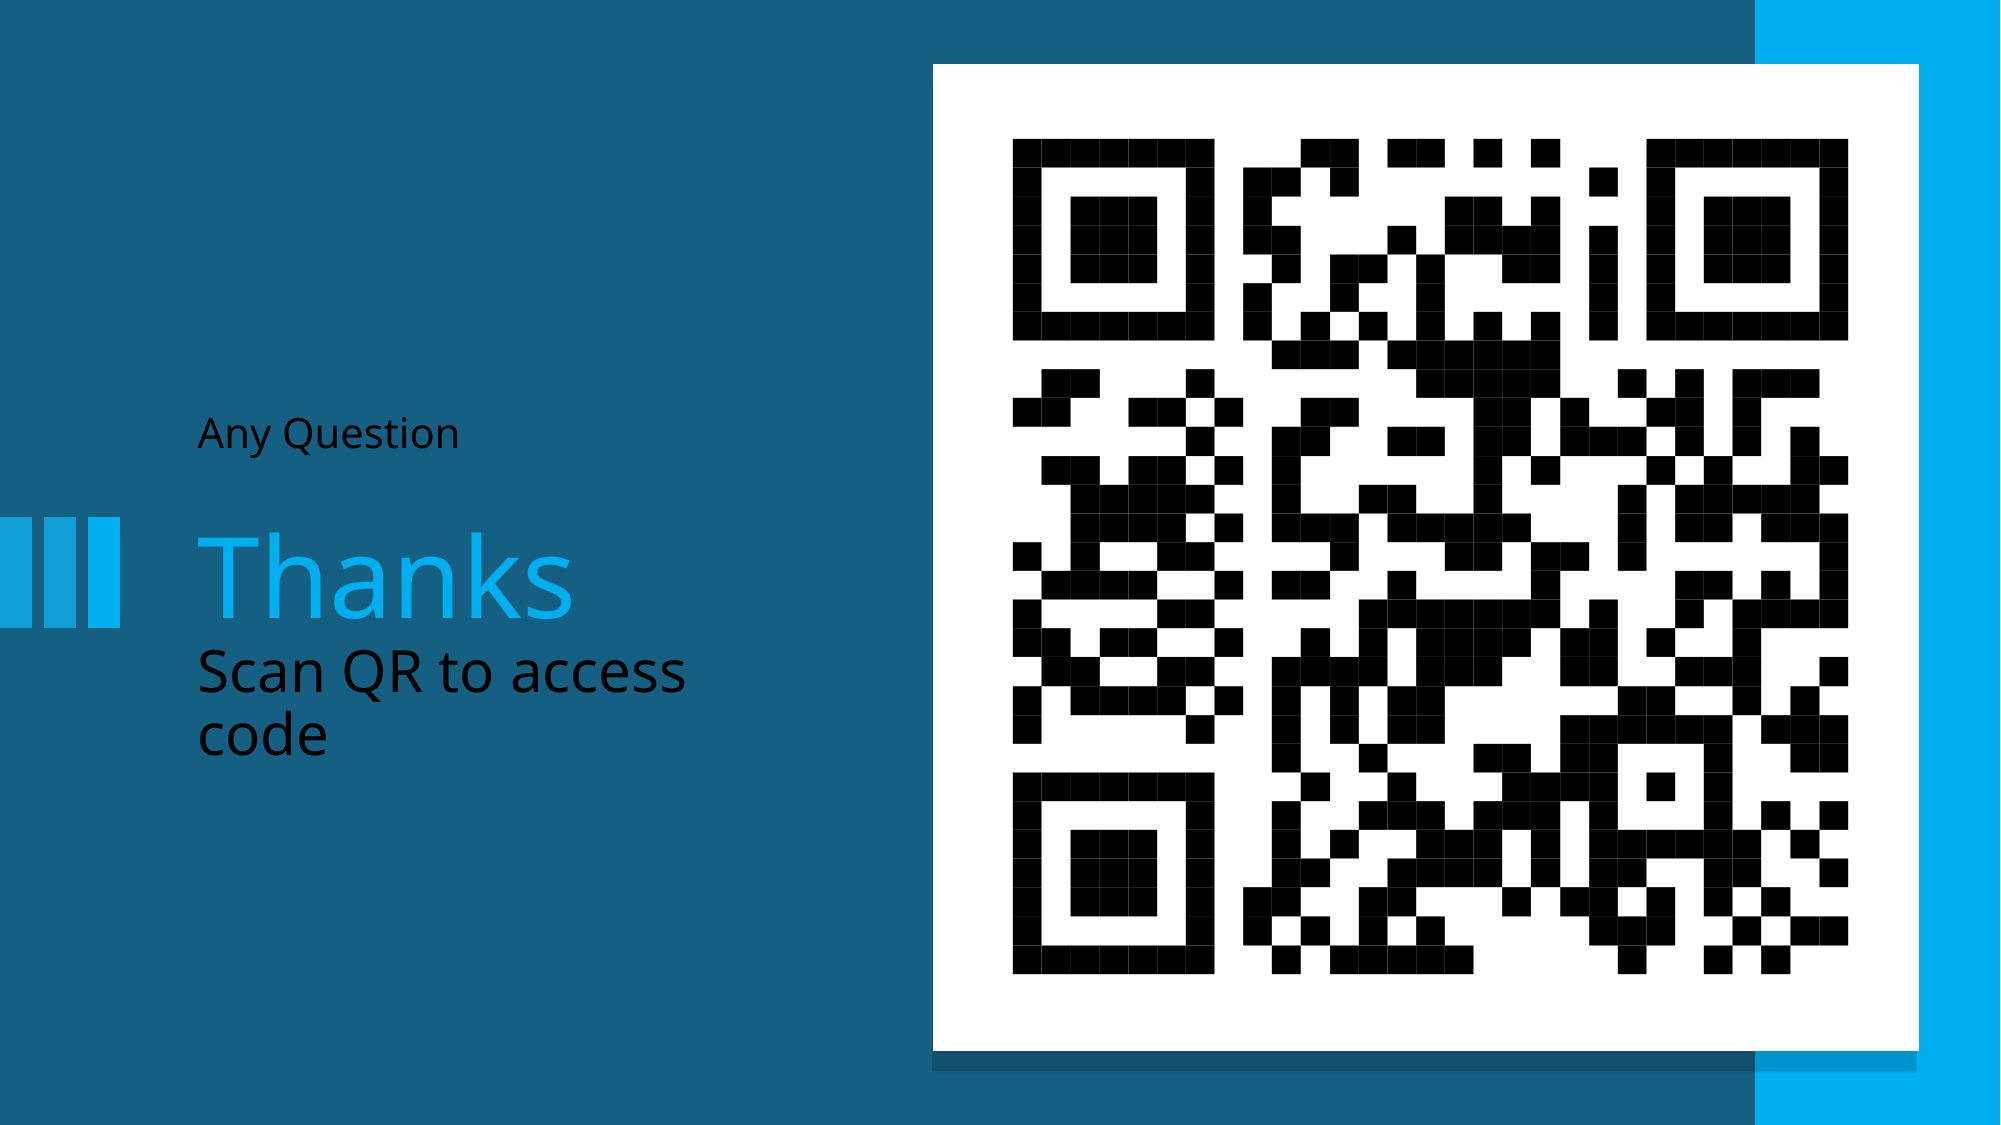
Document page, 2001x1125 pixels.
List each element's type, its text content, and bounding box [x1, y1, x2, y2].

title Thanks Scan QR to access code [182, 513, 845, 906]
text_box [0, 0, 2000, 1125]
picture [971, 109, 1880, 1007]
list Any Question [182, 184, 845, 465]
